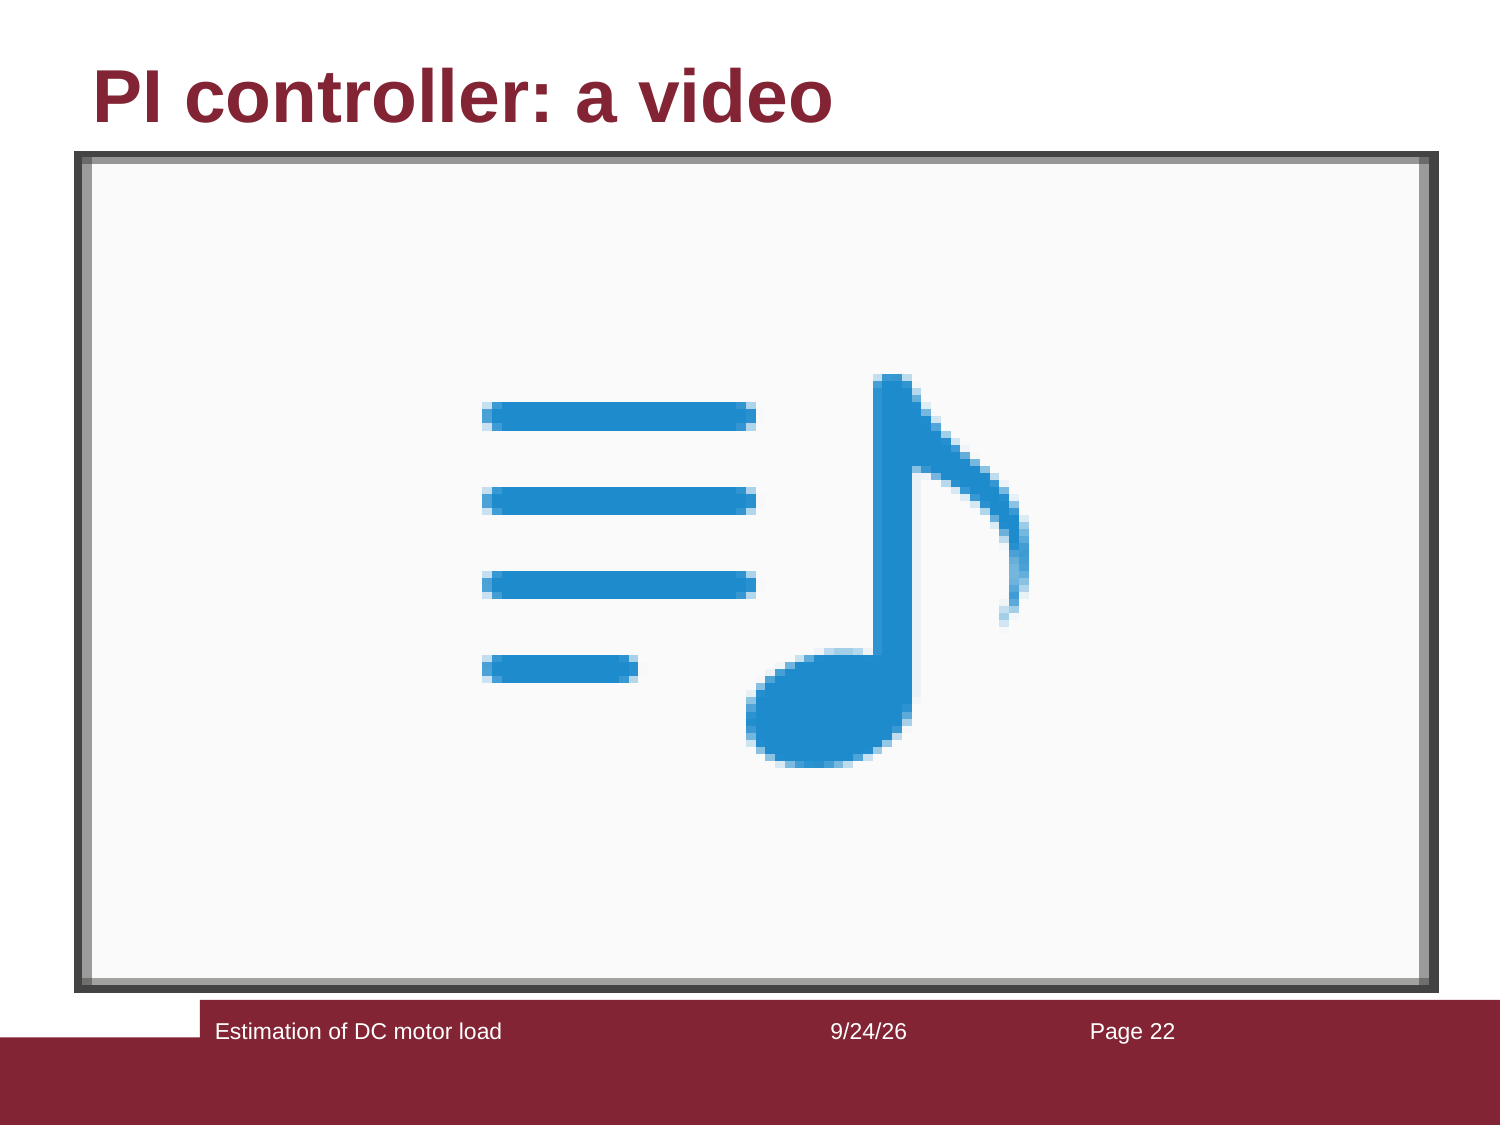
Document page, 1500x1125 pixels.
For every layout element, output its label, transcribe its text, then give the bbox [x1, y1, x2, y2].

text_box Page 22 [1074, 1008, 1388, 1084]
text_box [72, 149, 1440, 994]
text_box PI controller: a video [78, 47, 1451, 147]
text_box Estimation of DC motor load [200, 1008, 676, 1084]
